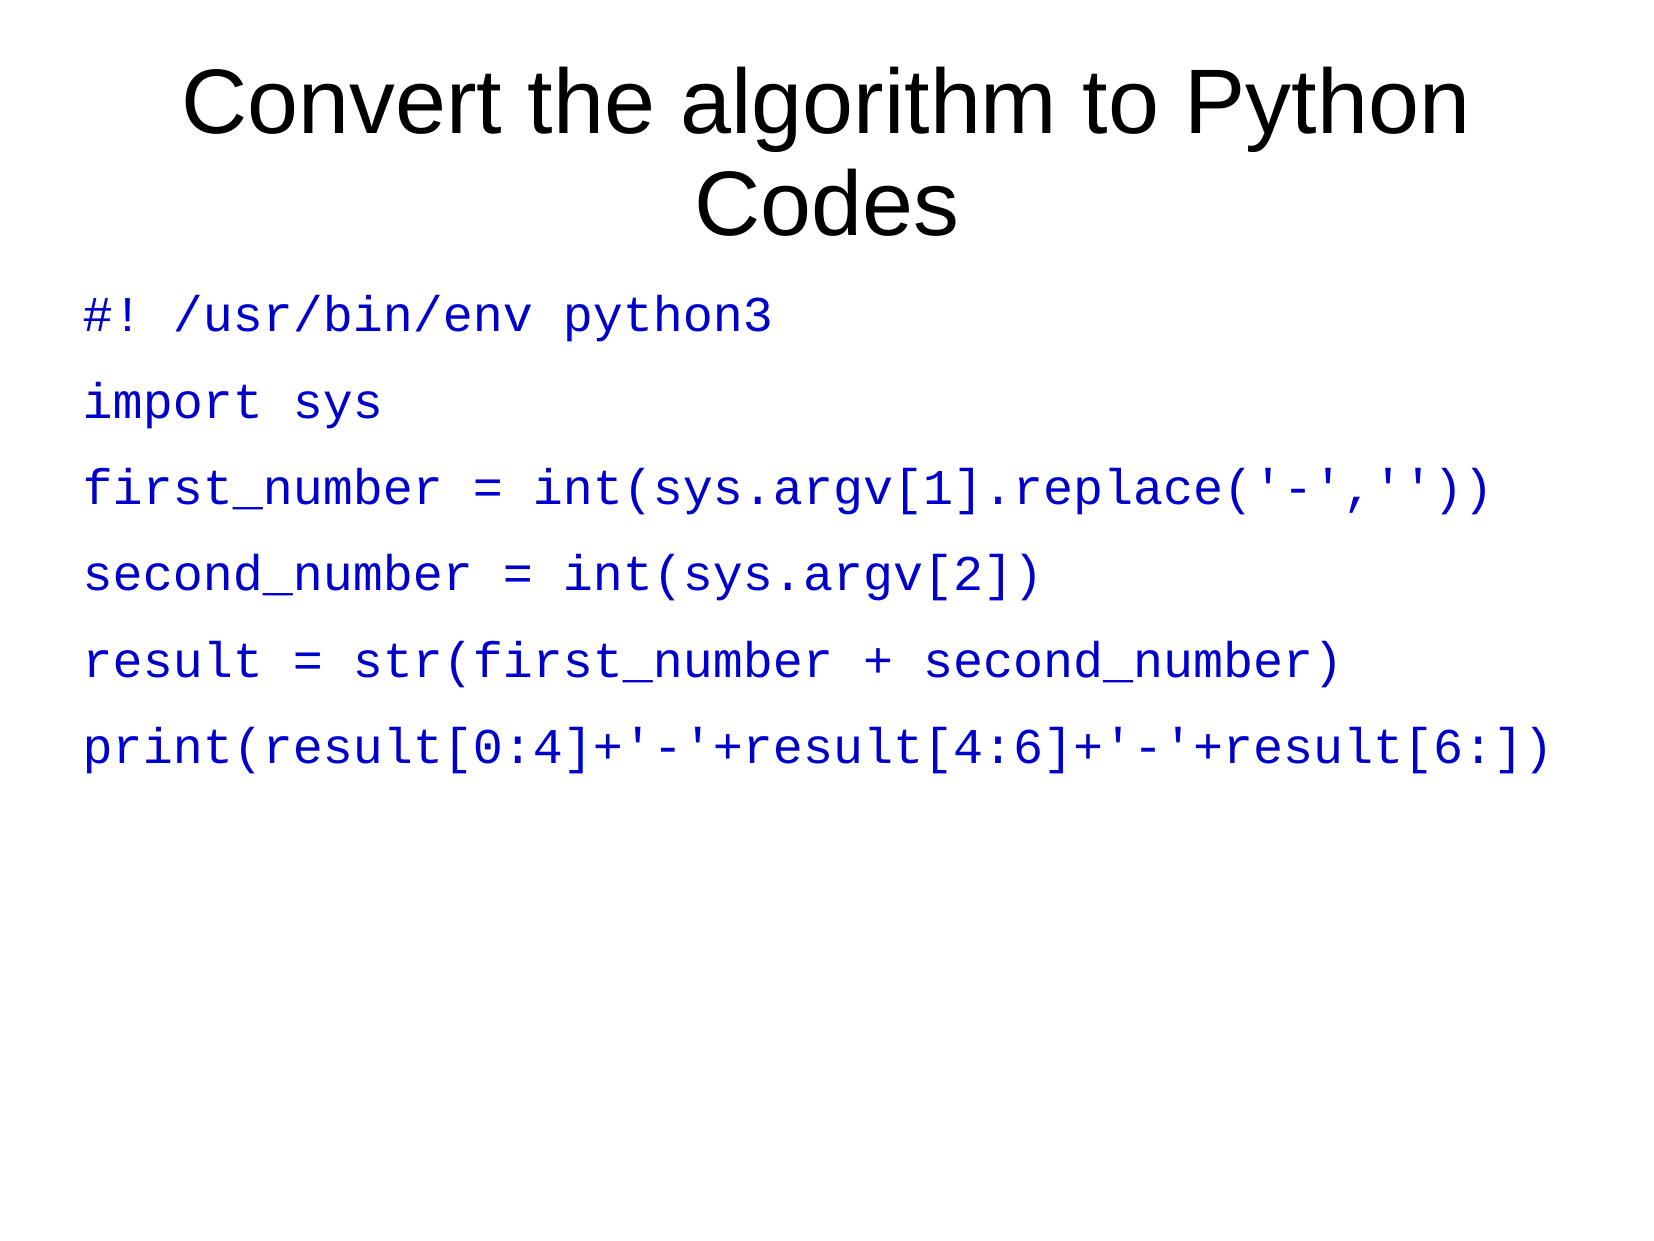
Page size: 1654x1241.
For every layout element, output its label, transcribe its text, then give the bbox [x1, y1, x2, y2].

title Convert the algorithm to Python Codes [82, 49, 1571, 257]
list #! /usr/bin/env python3 import sys first_number = int(sys.argv[1].replace('-','')) second_number = int(sys.argv[2]) result = str(first_number + second_number) print(result[0:4]+'-'+result[4:6]+'-'+result[6:]) [82, 290, 1571, 1010]
